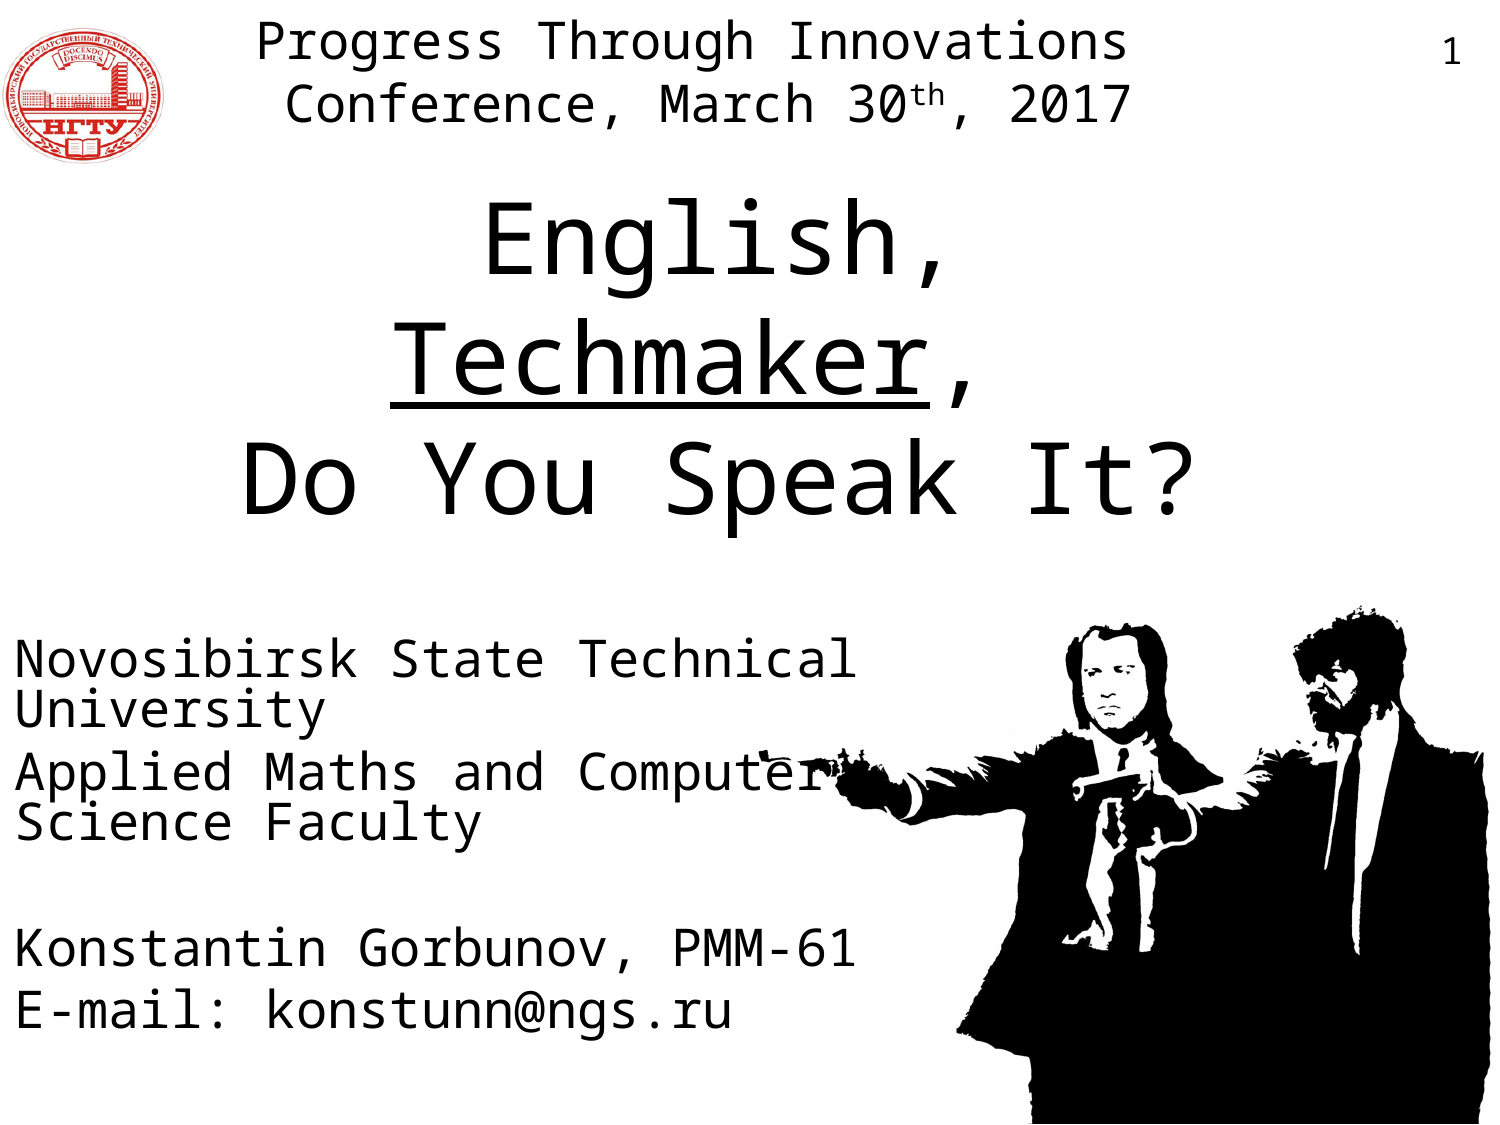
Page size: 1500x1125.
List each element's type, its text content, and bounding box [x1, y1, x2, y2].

text_box Progress Through Innovations Conference, March 30th, 2017 [11, 11, 1406, 544]
picture [0, 11, 11, 178]
text_box <number> [1127, 19, 1478, 79]
picture [755, 602, 1500, 1124]
text_box Novosibirsk State Technical University Applied Maths and Computer Science Faculty Konstantin Gorbunov, PMM-61 E-mail: konstunn@ngs.ru [0, 630, 886, 1109]
